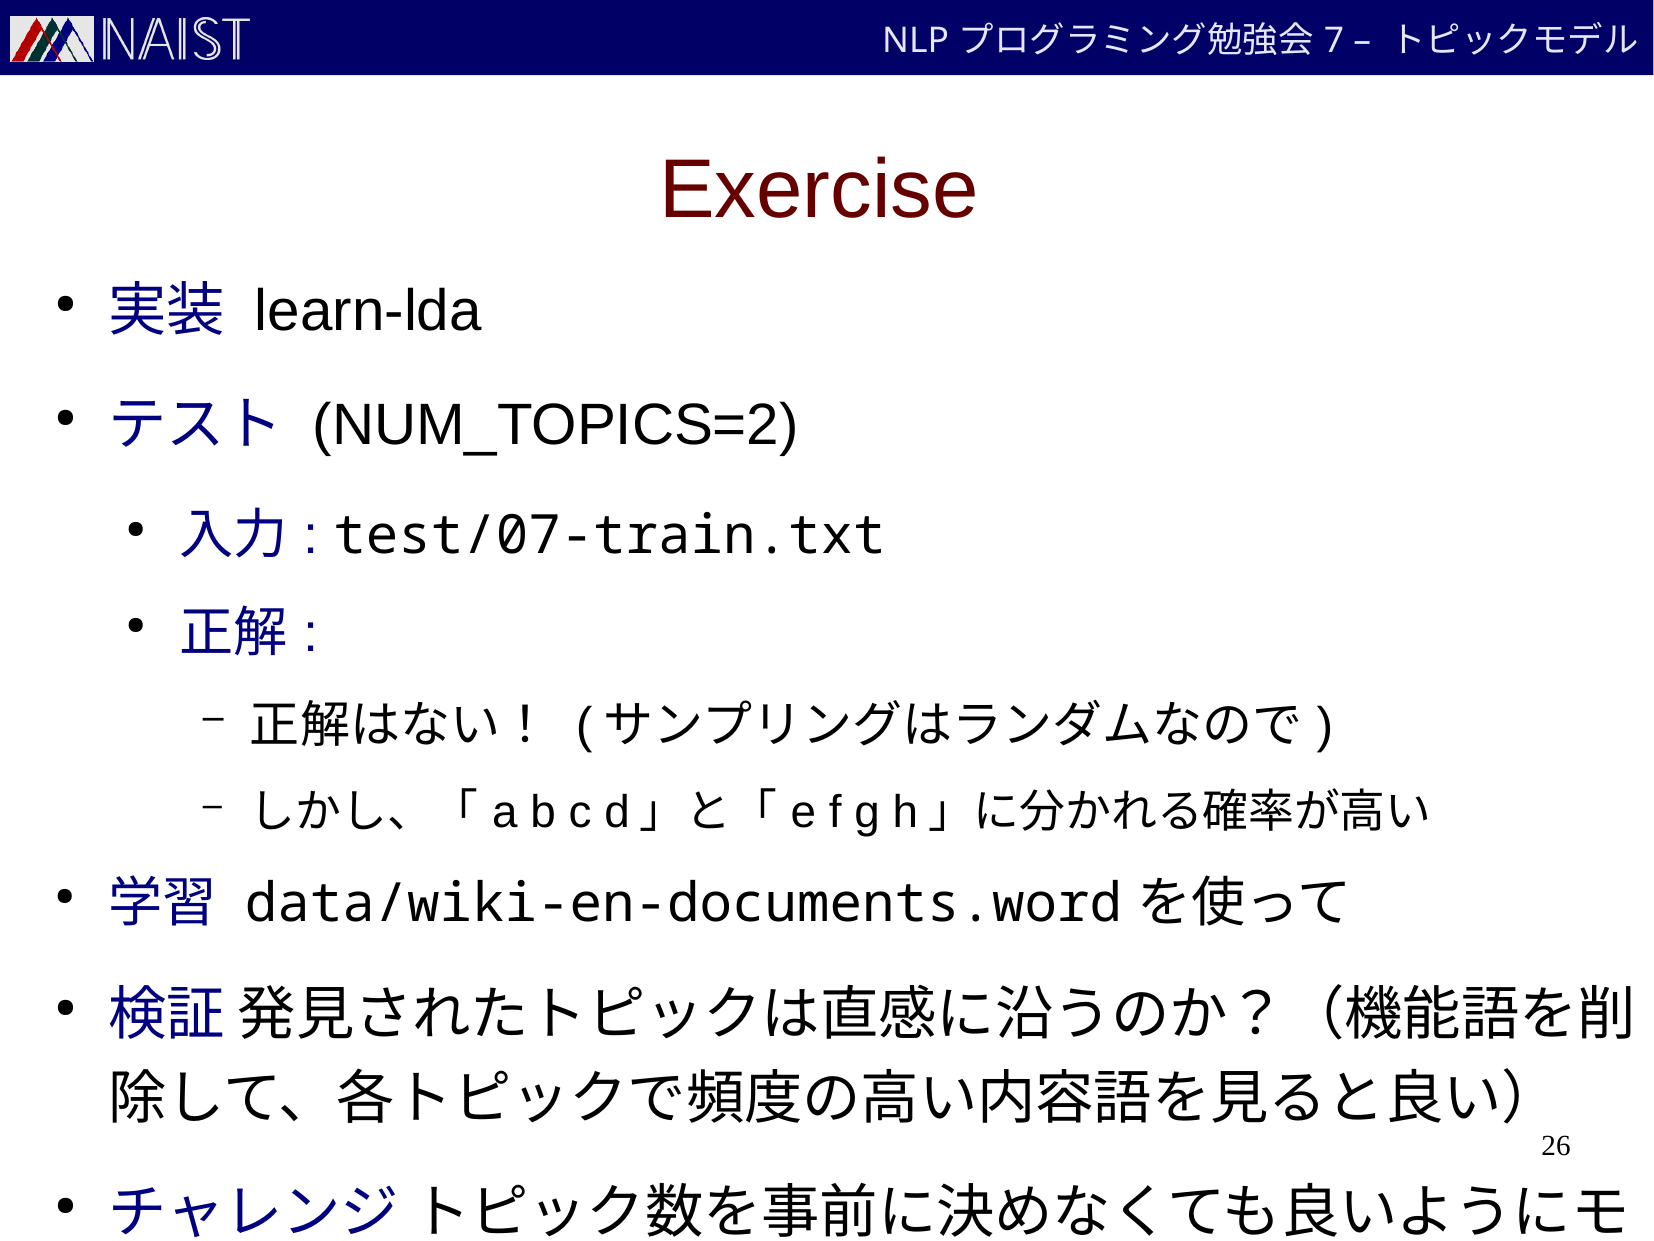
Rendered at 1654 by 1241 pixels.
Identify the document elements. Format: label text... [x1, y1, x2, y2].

picture [102, 17, 251, 60]
title Exercise [75, 92, 1564, 263]
list 実装 learn-lda テスト (NUM_TOPICS=2) 入力: test/07-train.txt 正解: 正解はない！ (サンプリングはランダムなので) しかし、「a b c d」と「e f g h」に分かれる確率が高い 学習 data/wiki-en-documents.wordを使って 検証 発見されたトピックは直感に沿うのか？（機能語を削除して、各トピックで頻度の高い内容語を見ると良い） チャレンジ トピック数を事前に決めなくても良いようにモデルを変更（ノンパラメトリックベイズで検索) [37, 263, 1654, 1123]
picture [10, 16, 94, 62]
